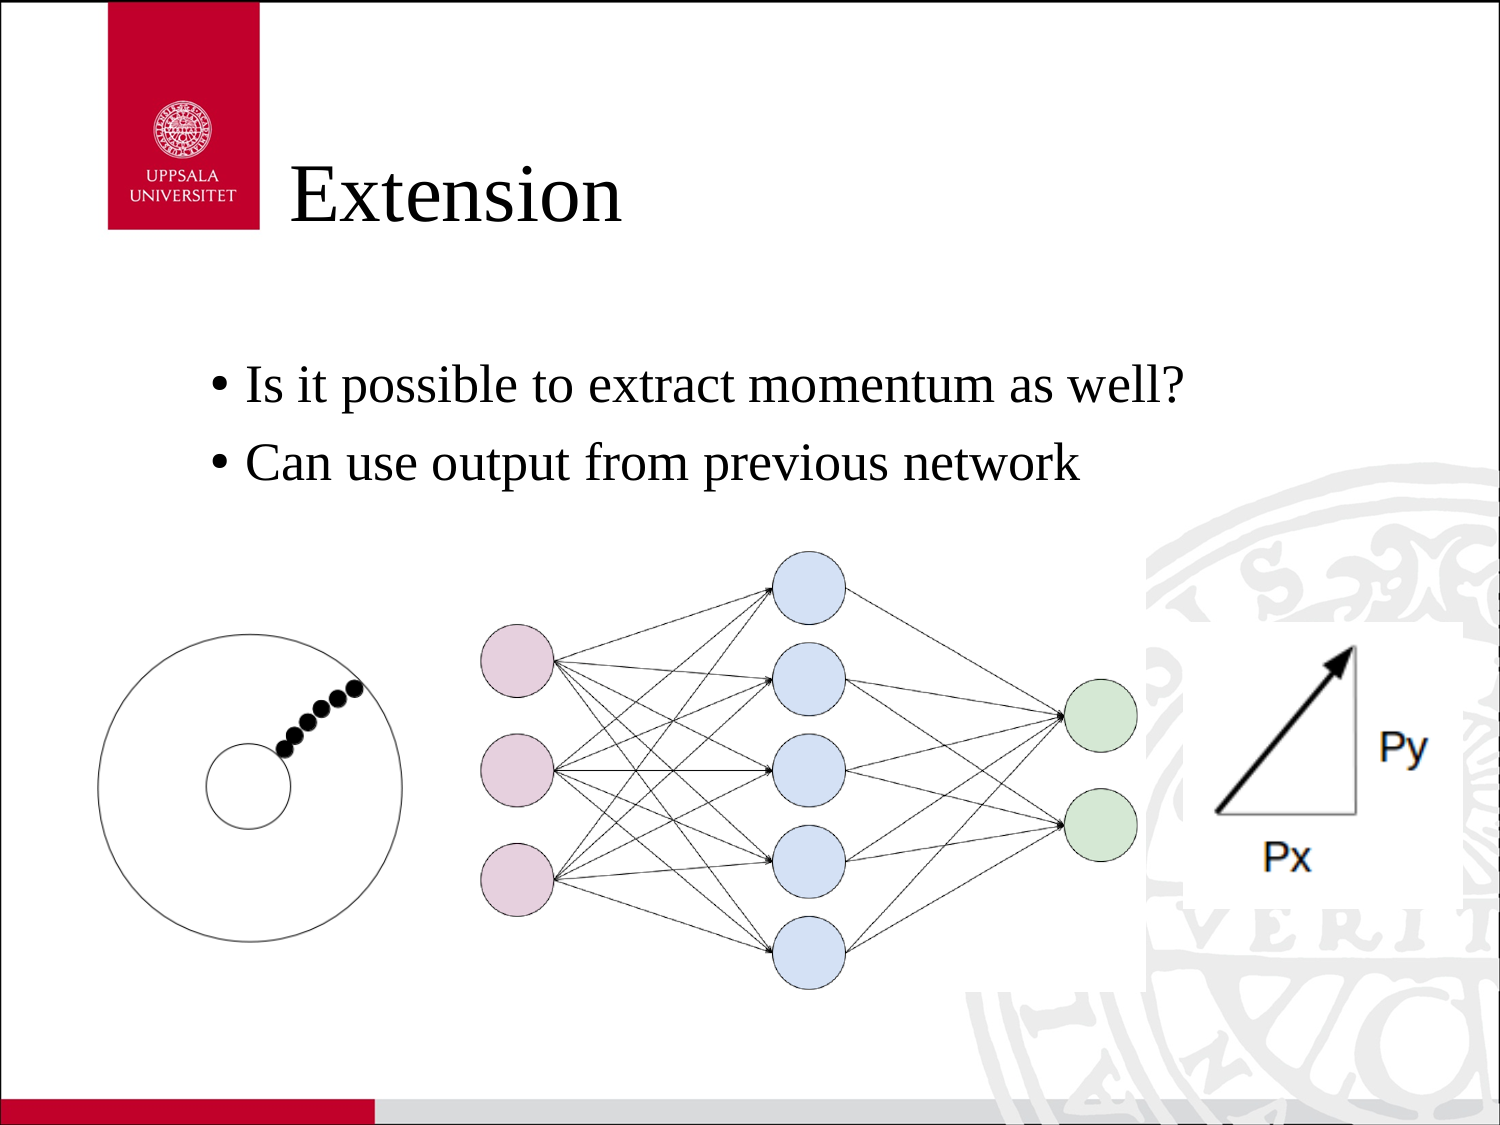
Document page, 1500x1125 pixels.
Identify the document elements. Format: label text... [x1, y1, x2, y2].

text_box Is it possible to extract momentum as well? Can use output from previous network [195, 347, 1222, 847]
title Extension [289, 99, 1436, 288]
picture [0, 0, 1500, 1125]
